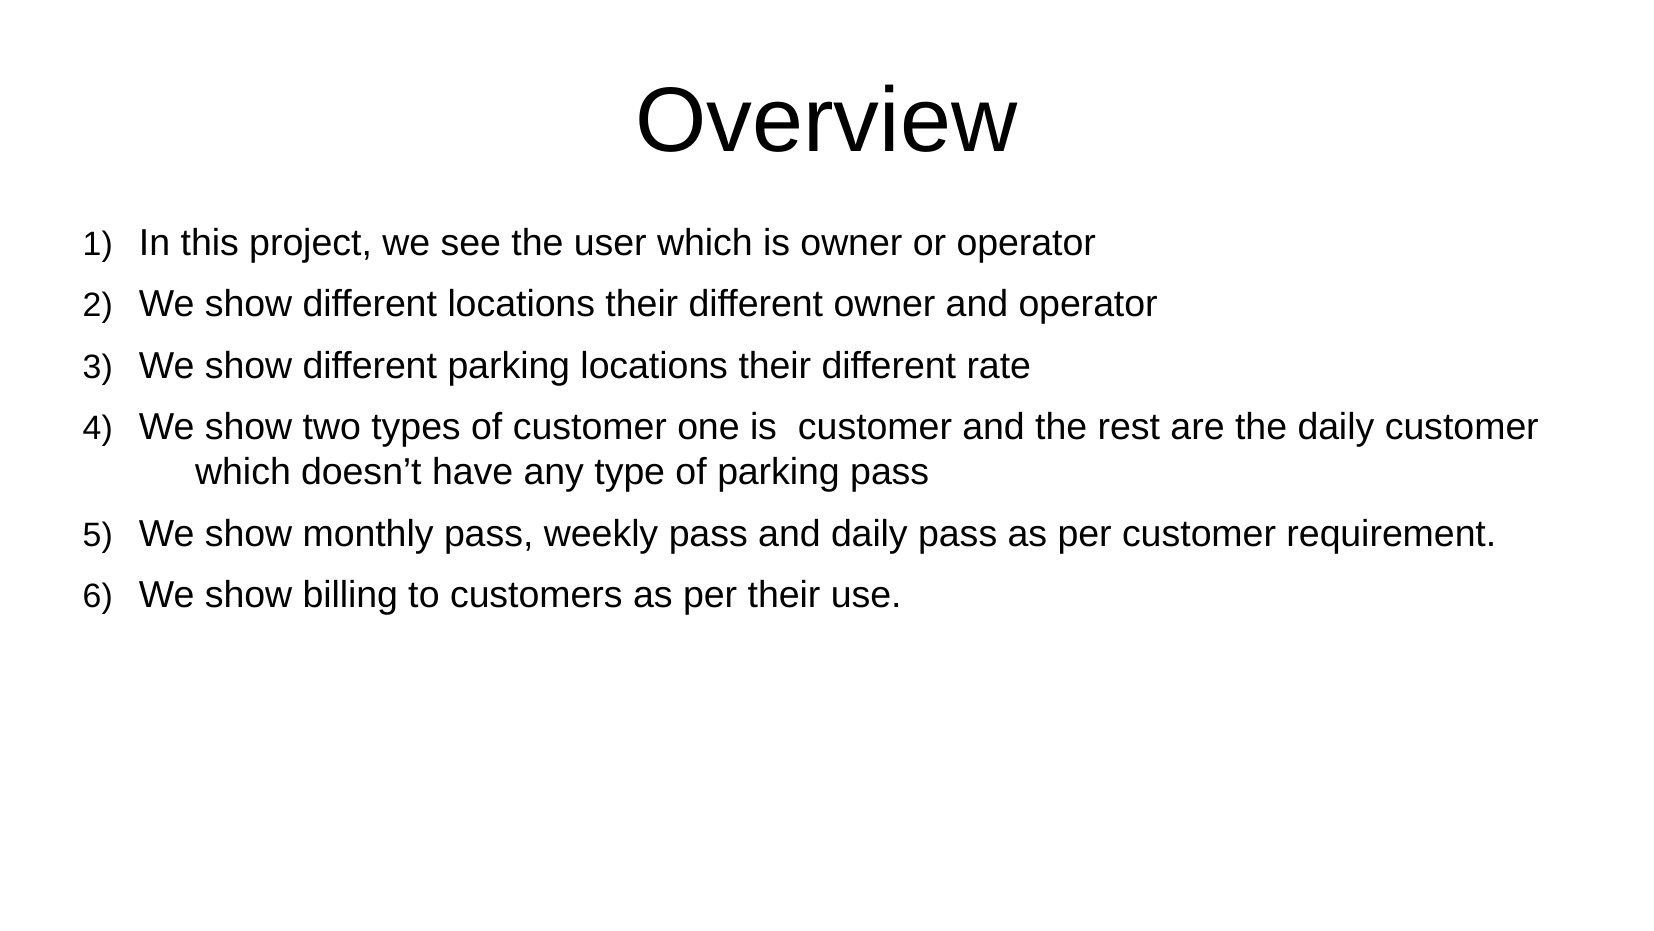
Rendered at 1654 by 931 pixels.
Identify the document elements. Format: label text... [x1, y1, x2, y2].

list In this project, we see the user which is owner or operator We show different locations their different owner and operator We show different parking locations their different rate We show two types of customer one is customer and the rest are the daily customer which doesn’t have any type of parking pass We show monthly pass, weekly pass and daily pass as per customer requirement. We show billing to customers as per their use. [82, 217, 1571, 758]
title Overview [82, 37, 1571, 193]
